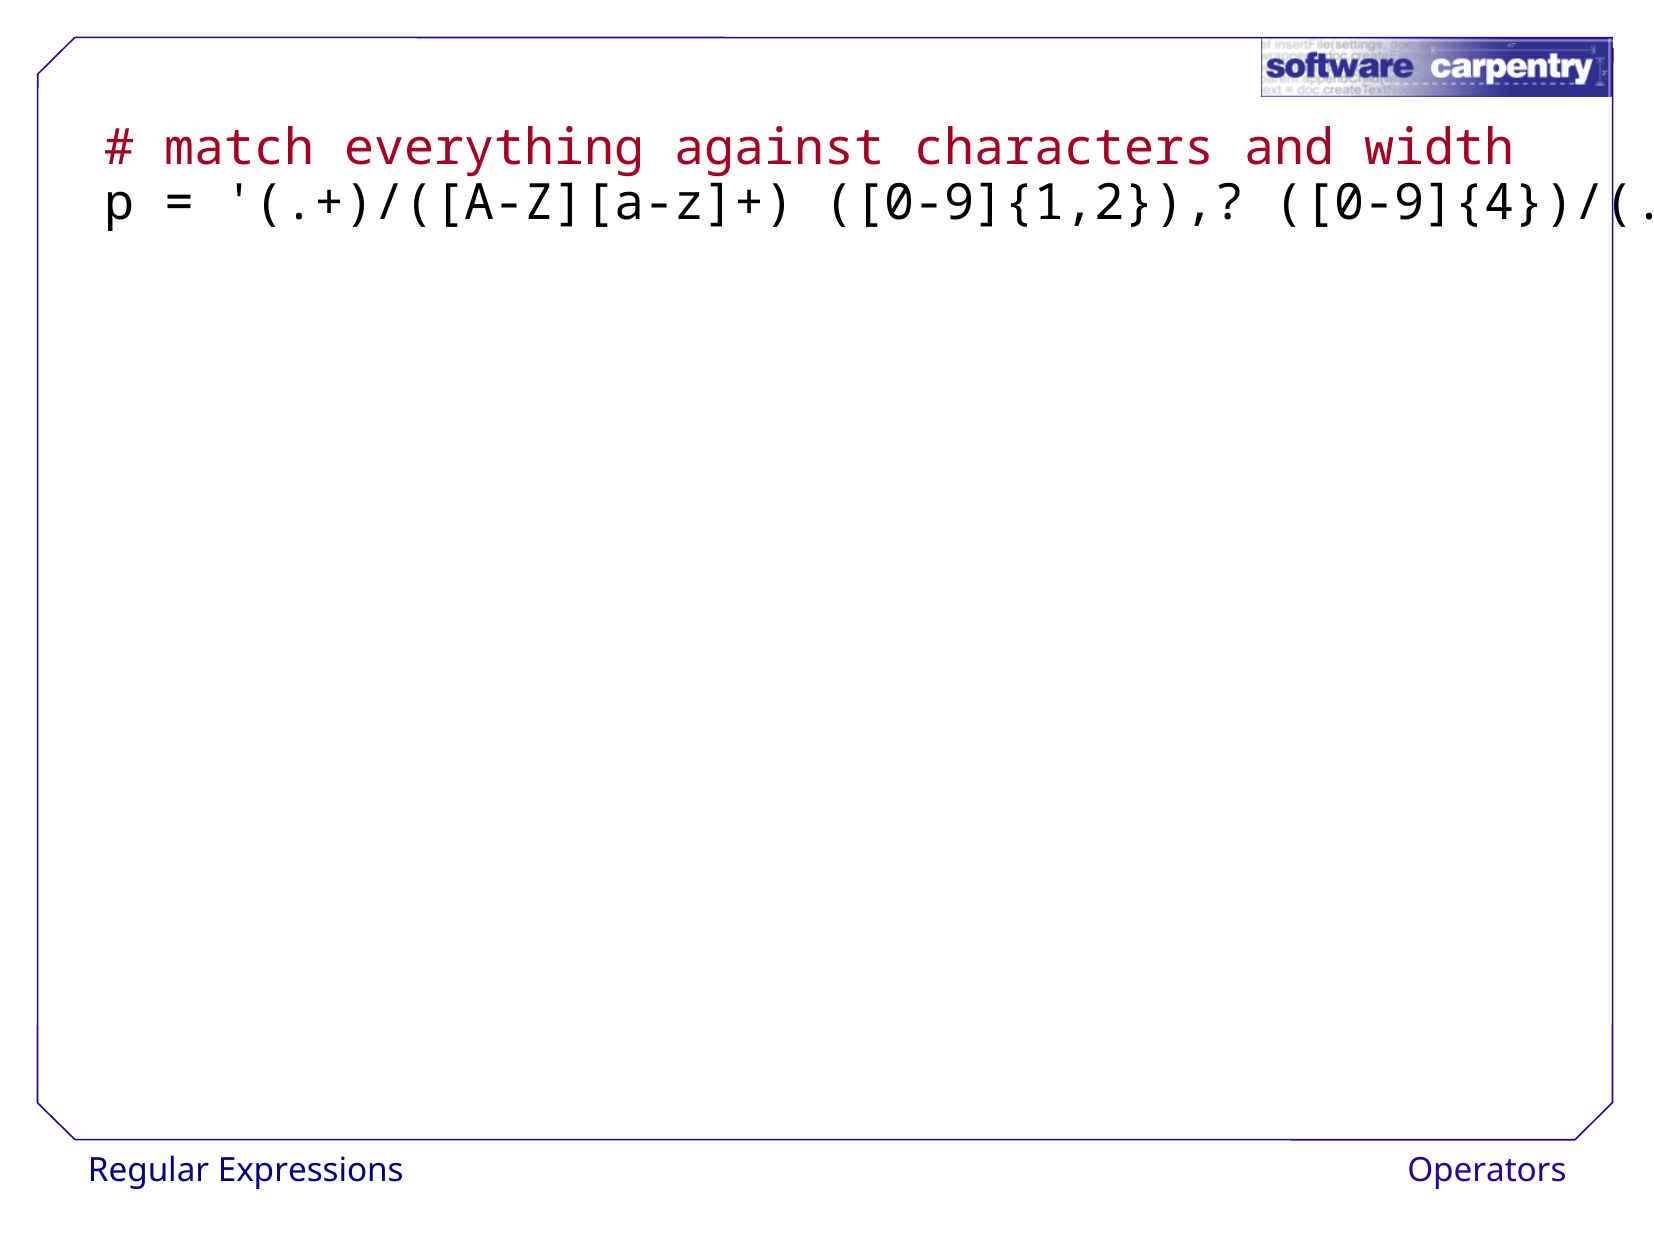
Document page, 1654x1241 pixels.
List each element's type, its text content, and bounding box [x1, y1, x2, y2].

text_box # match everything against characters and width p = '(.+)/([A-Z][a-z]+) ([0-9]{1,2}),? ([0-9]{4})/(.+)' [89, 112, 1512, 1074]
picture [1261, 39, 1613, 97]
